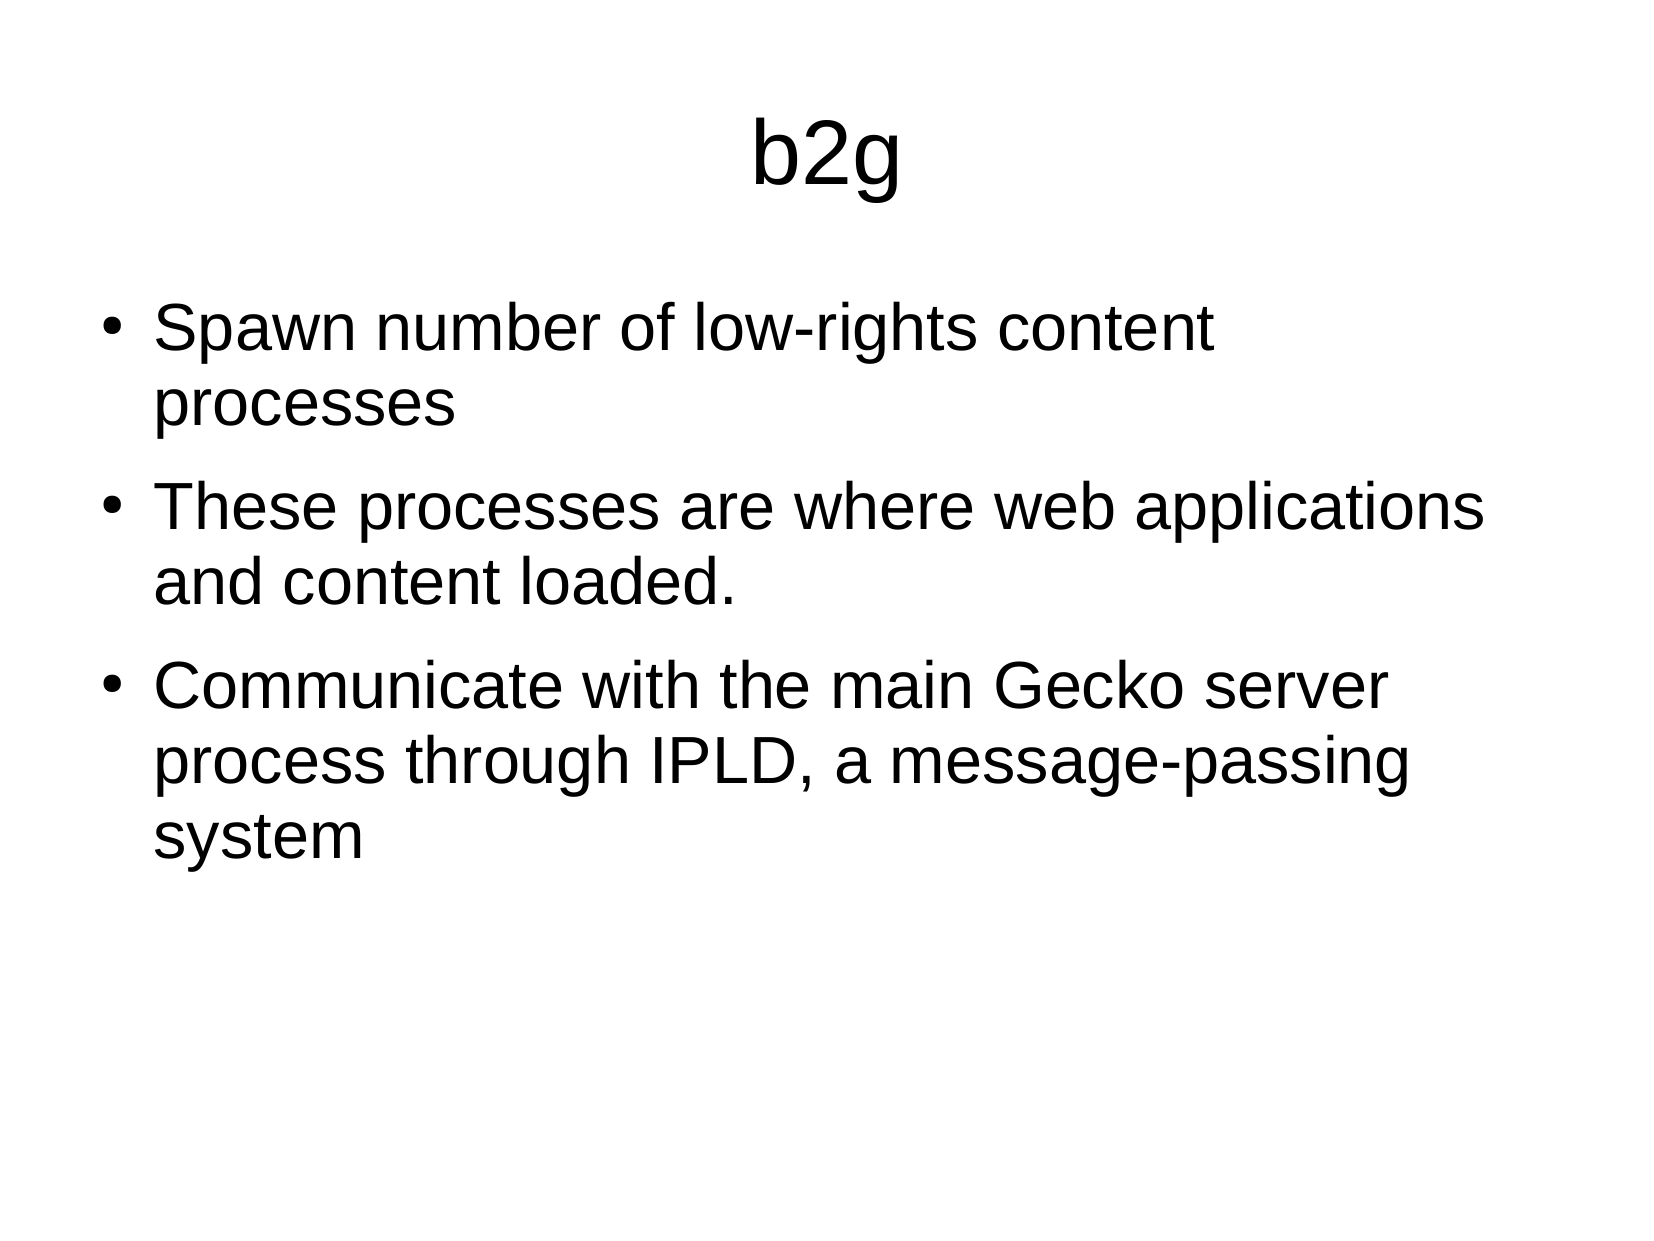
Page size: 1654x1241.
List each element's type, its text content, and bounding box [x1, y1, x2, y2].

list Spawn number of low-rights content processes These processes are where web applications and content loaded. Communicate with the main Gecko server process through IPLD, a message-passing system [82, 290, 1538, 1010]
title b2g [82, 49, 1571, 257]
